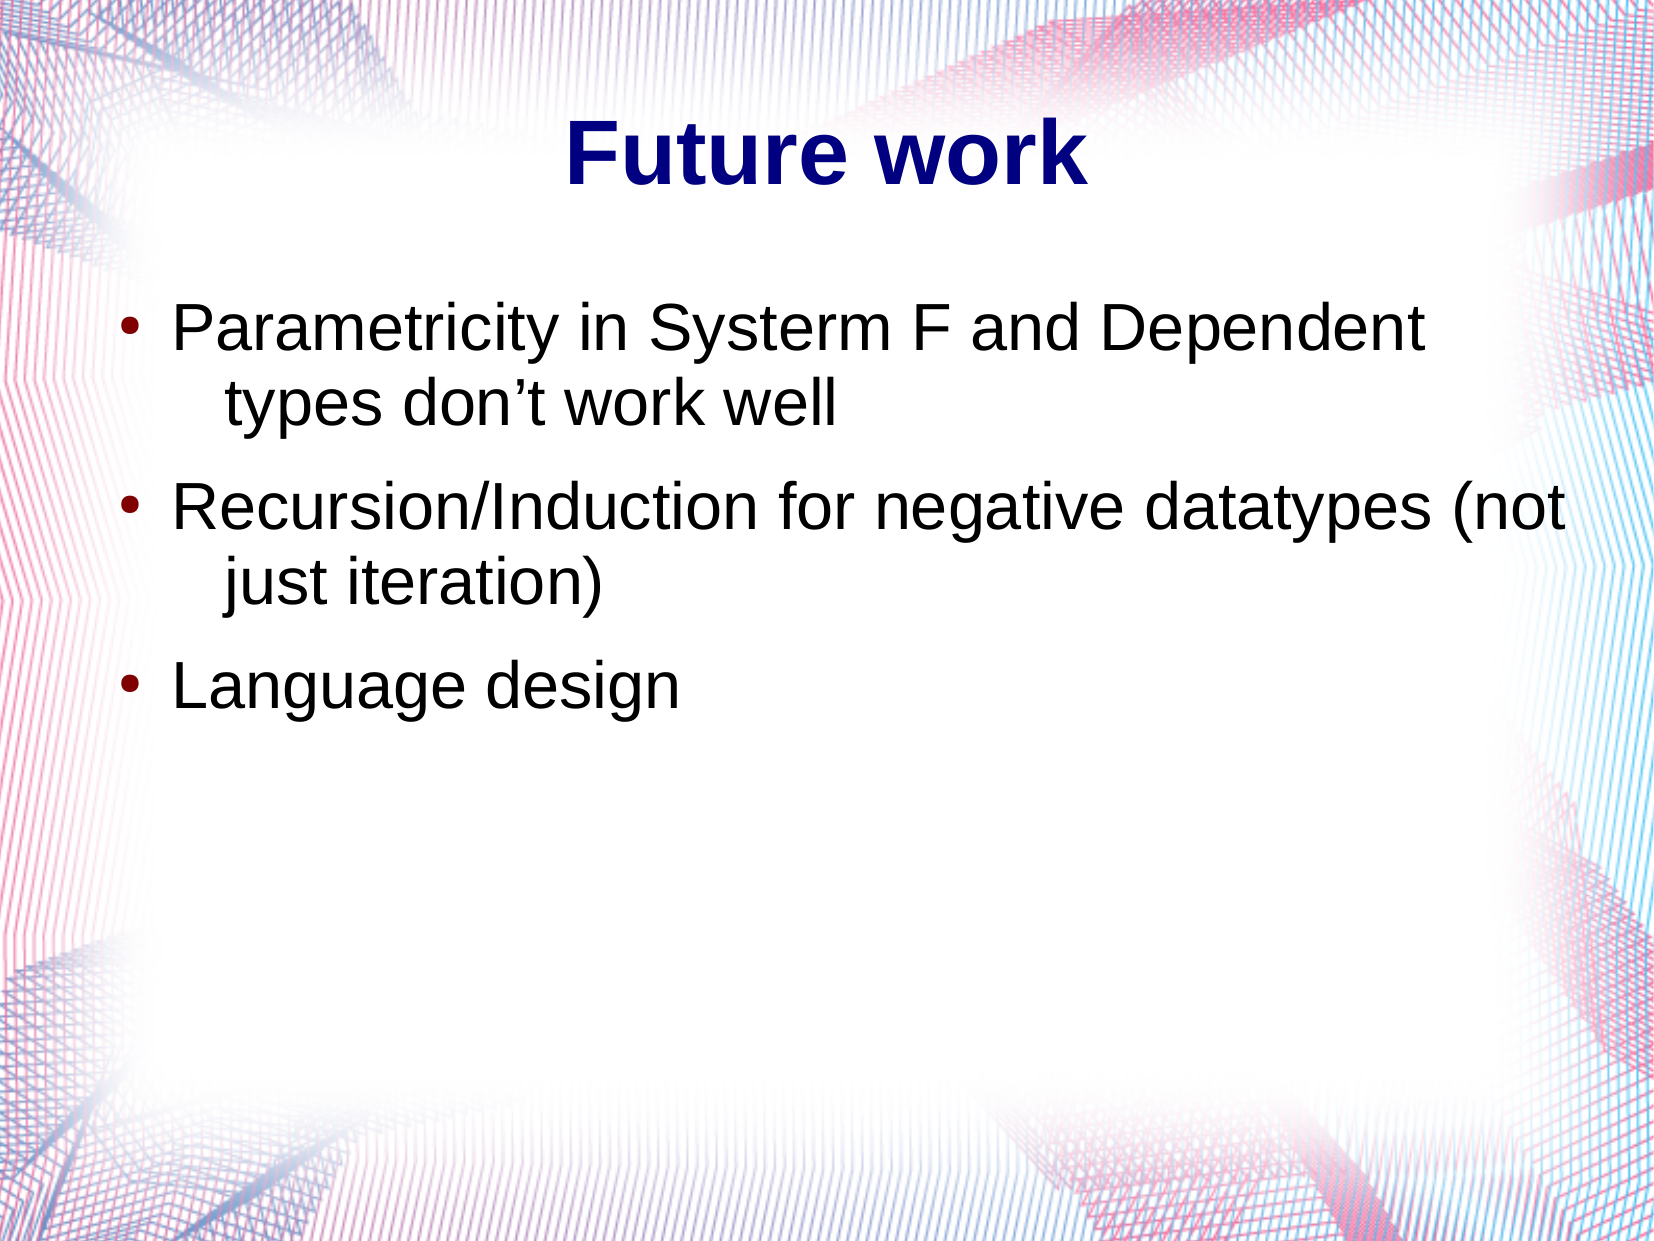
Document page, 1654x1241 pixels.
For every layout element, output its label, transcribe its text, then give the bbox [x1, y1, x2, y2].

list Parametricity in Systerm F and Dependent types don’t work well Recursion/Induction for negative datatypes (not just iteration) Language design [82, 290, 1571, 1109]
title Future work [82, 49, 1571, 257]
picture [0, 0, 1654, 1241]
